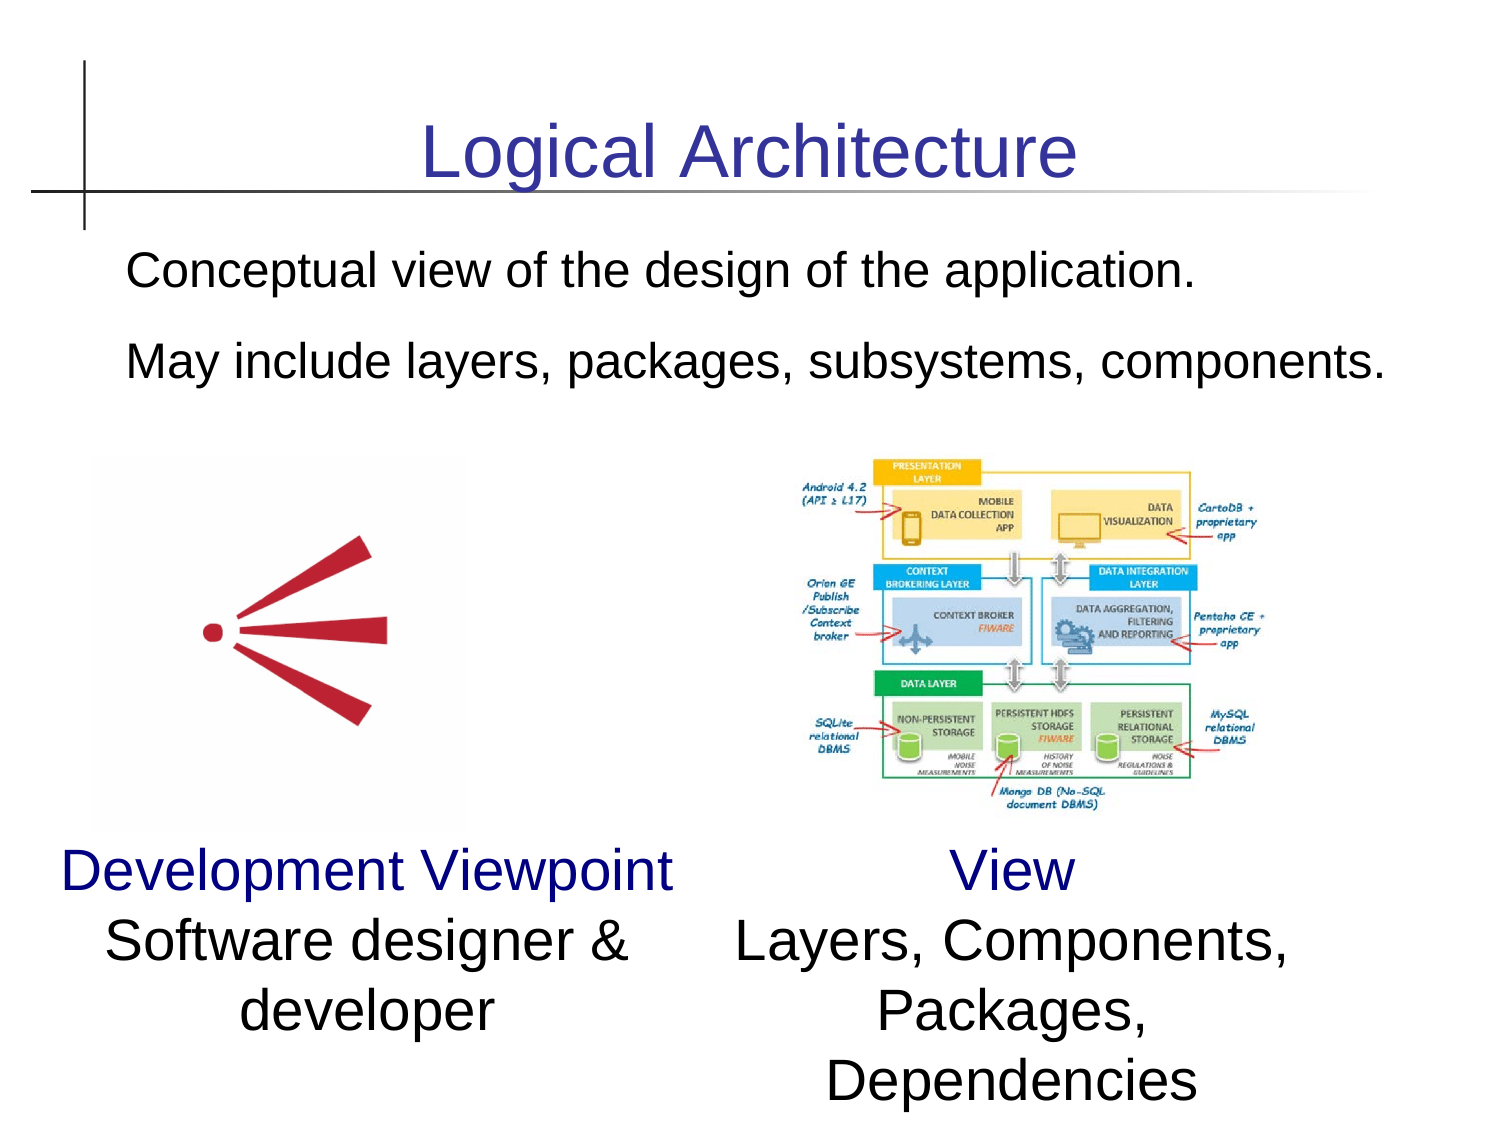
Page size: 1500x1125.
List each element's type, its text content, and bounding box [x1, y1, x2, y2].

title Logical Architecture [50, 37, 1450, 201]
picture [780, 446, 1286, 825]
text_box View Layers, Components, Packages, Dependencies [690, 825, 1336, 1120]
picture [89, 456, 466, 825]
text_box Development Viewpoint Software designer & developer [45, 825, 690, 1120]
list Conceptual view of the design of the application. May include layers, packages, subsystems, components. [110, 229, 1411, 496]
